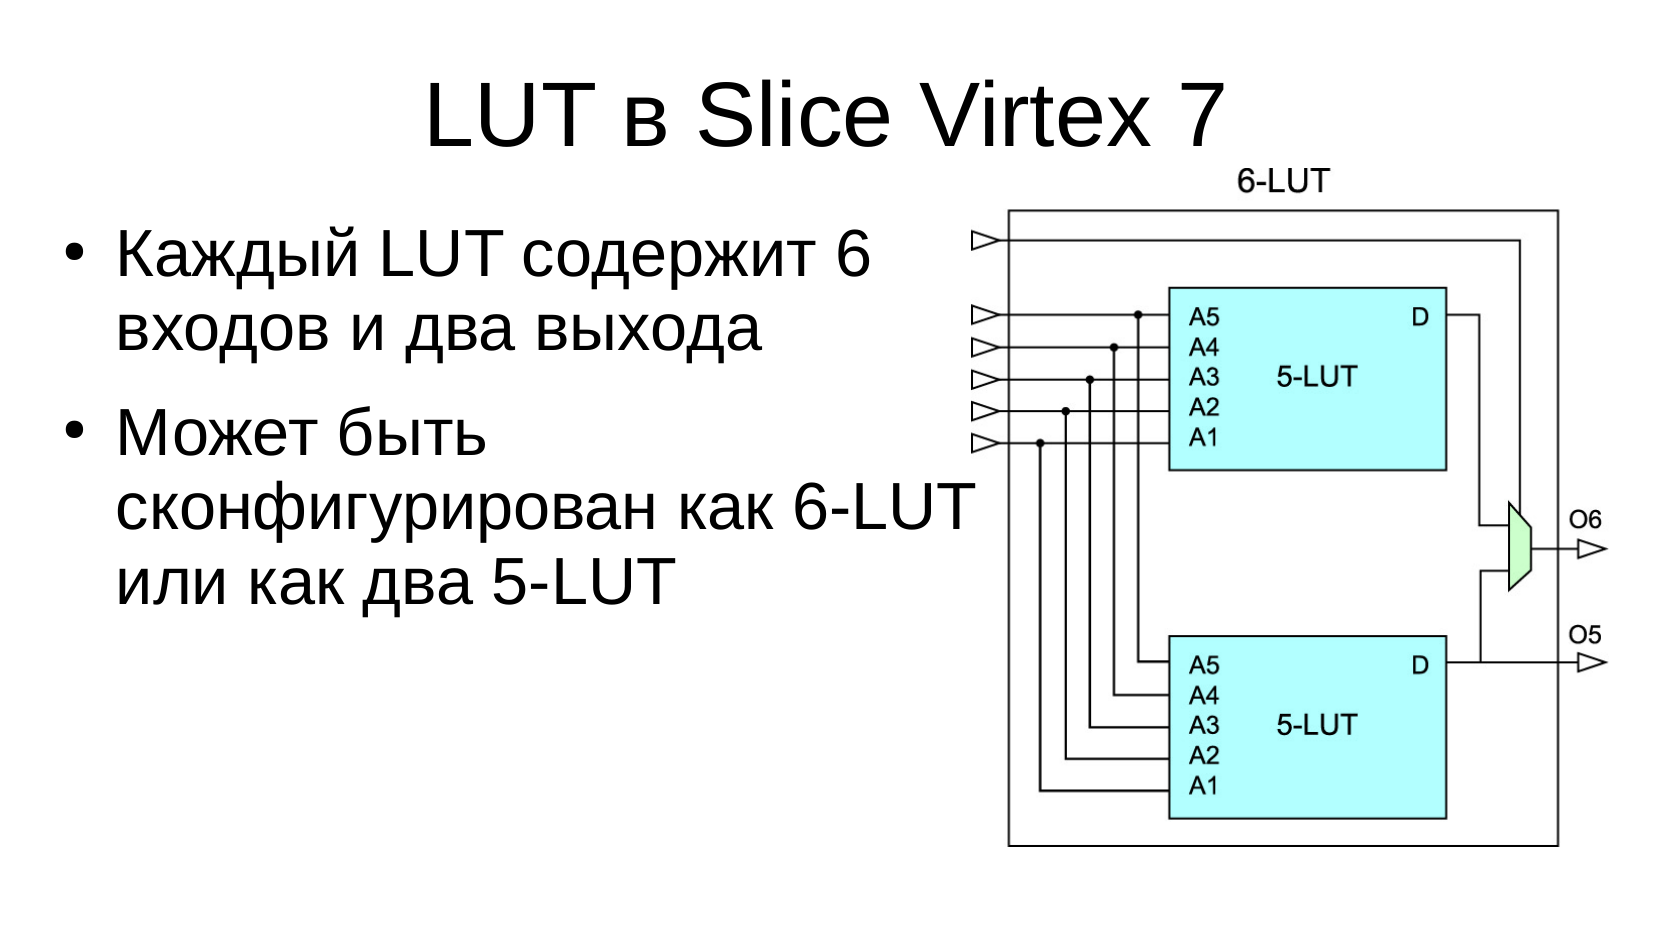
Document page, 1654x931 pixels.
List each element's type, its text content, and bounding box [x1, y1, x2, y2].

title LUT в Slice Virtex 7 [82, 37, 1571, 193]
picture [971, 168, 1609, 847]
list Каждый LUT содержит 6 входов и два выхода Может быть сконфигурирован как 6-LUT или как два 5-LUT [45, 215, 991, 823]
